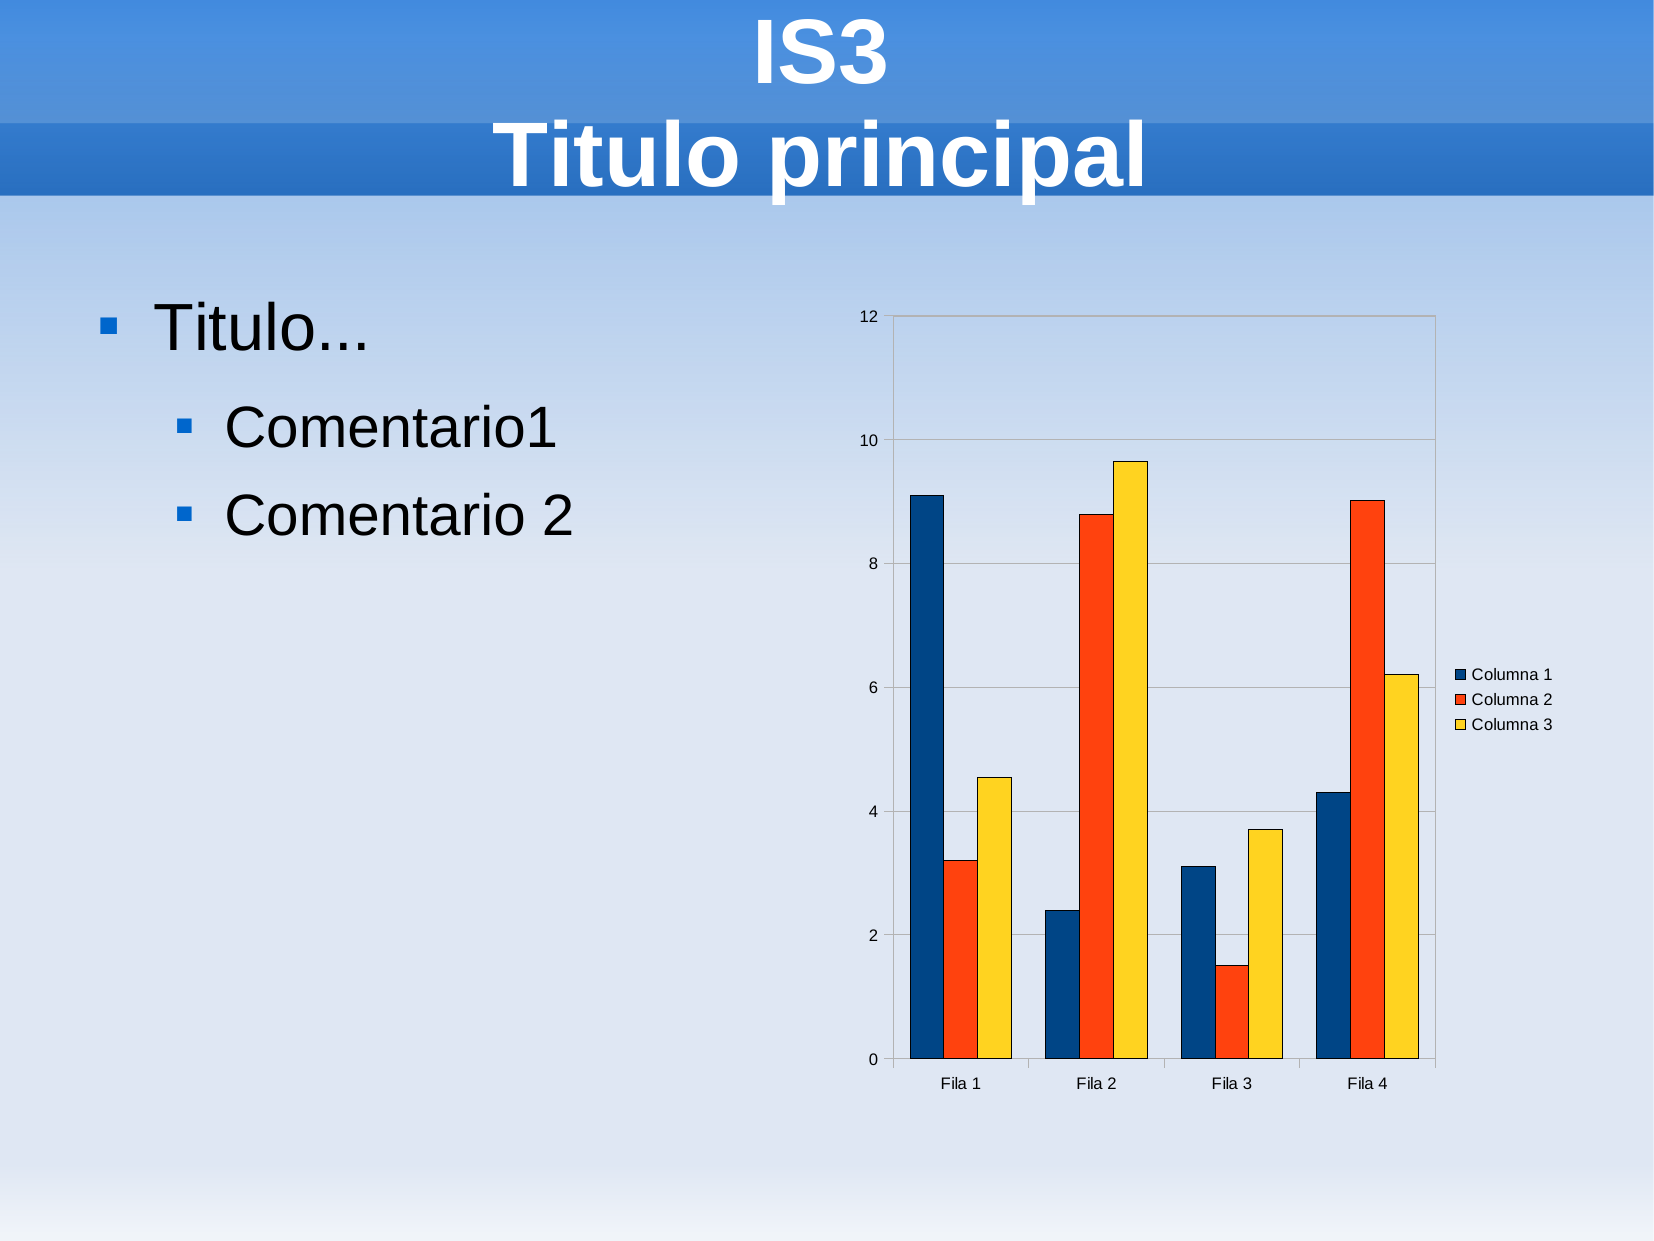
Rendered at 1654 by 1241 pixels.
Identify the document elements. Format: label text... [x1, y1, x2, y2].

picture [0, 0, 1654, 1241]
title IS3 Titulo principal [76, 0, 1565, 208]
list Titulo... Comentario1 Comentario 2 [82, 290, 809, 1109]
chart [845, 290, 1572, 1109]
